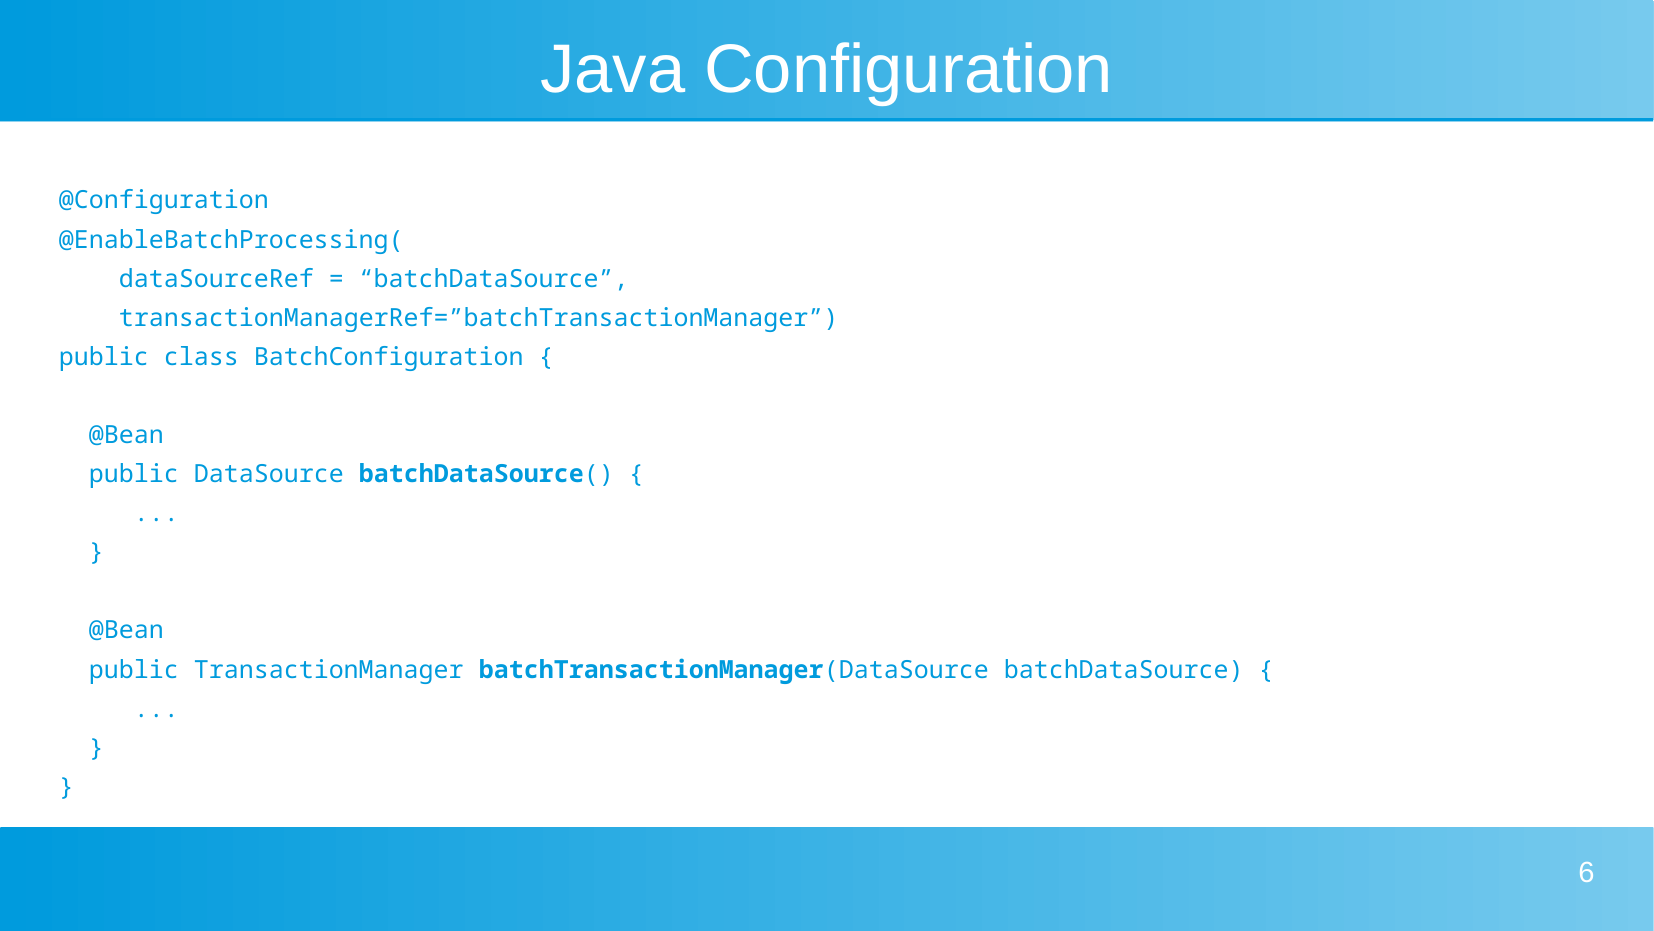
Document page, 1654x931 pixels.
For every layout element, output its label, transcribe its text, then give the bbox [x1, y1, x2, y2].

title Java Configuration [59, 29, 1595, 108]
list @Configuration @EnableBatchProcessing( dataSourceRef = “batchDataSource”, transactionManagerRef=”batchTransactionManager”) public class BatchConfiguration { @Bean public DataSource batchDataSource() { ... } @Bean public TransactionManager batchTransactionManager(DataSource batchDataSource) { ... } } [59, 177, 1595, 768]
